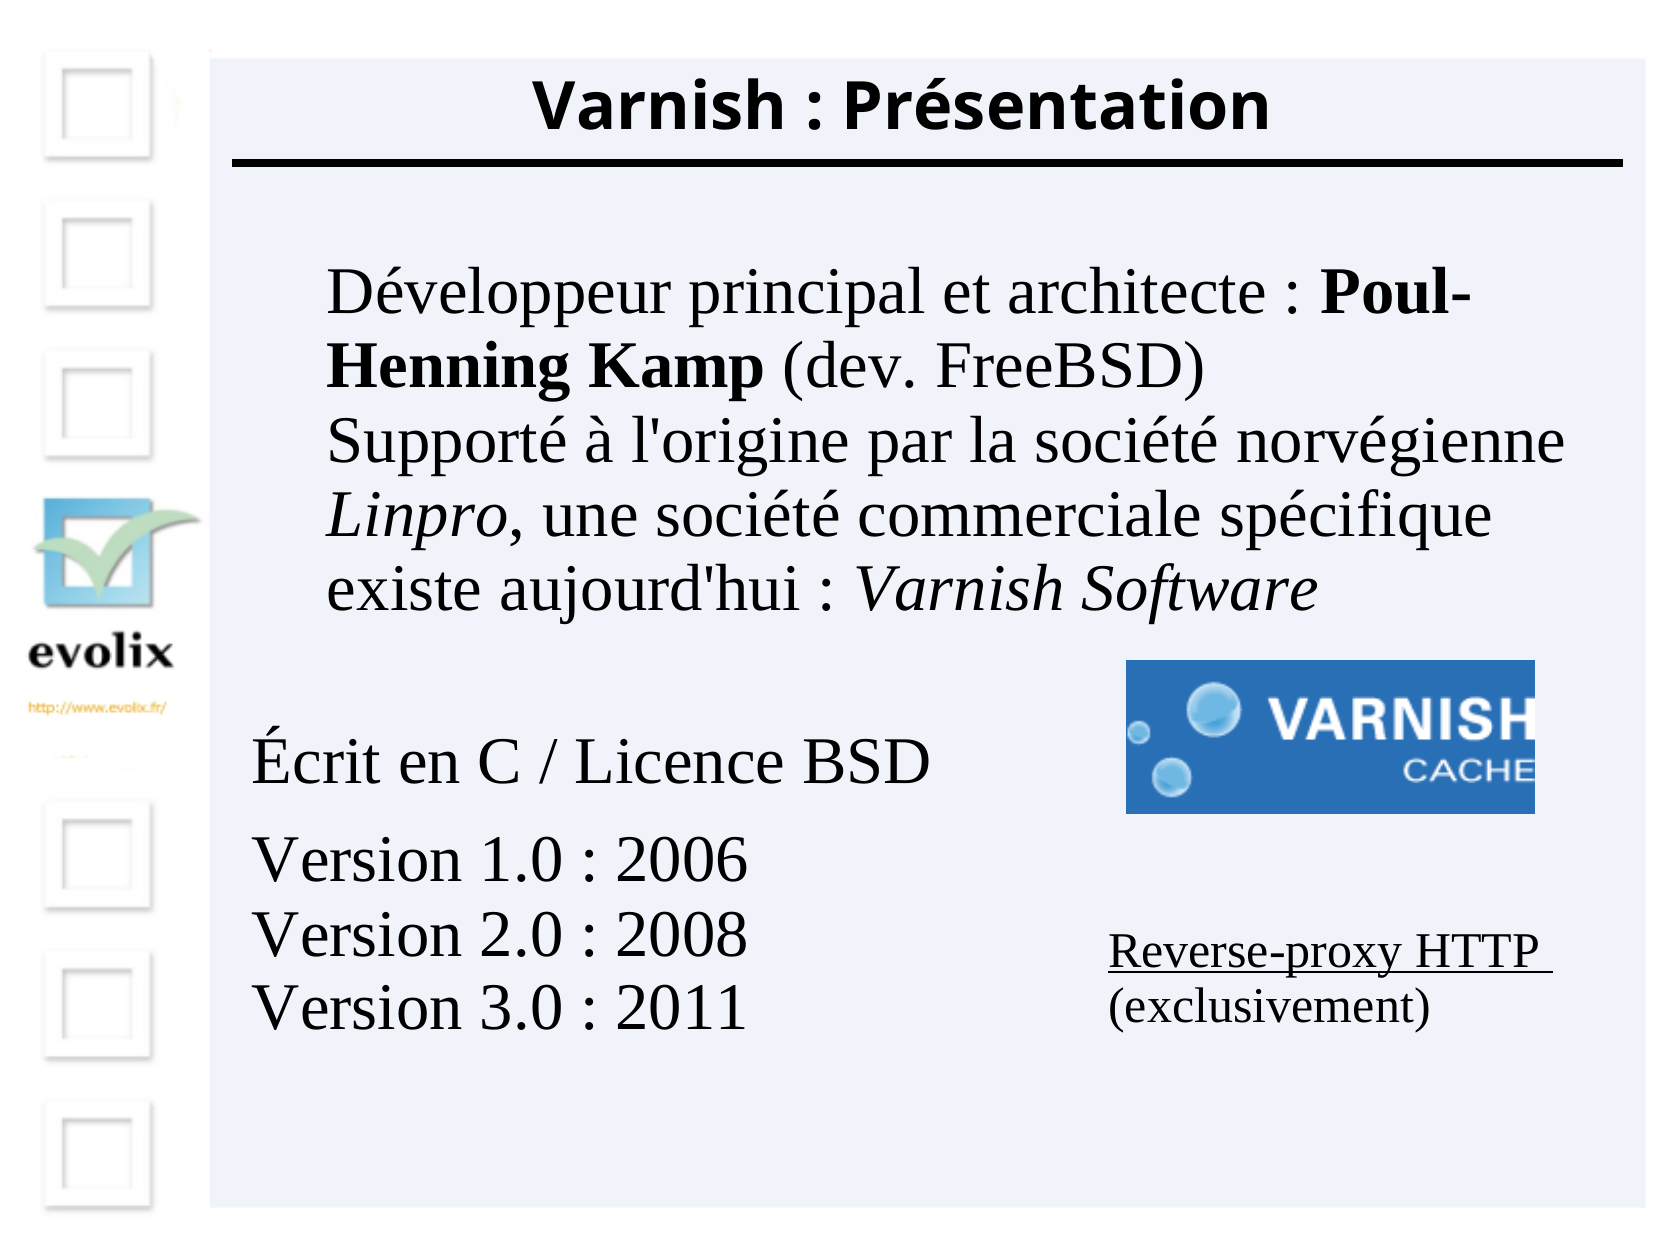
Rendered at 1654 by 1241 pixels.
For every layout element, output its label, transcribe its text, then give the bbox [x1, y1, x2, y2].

text_box Reverse-proxy HTTP (exclusivement) [1108, 923, 1553, 1045]
title Varnish : Présentation [415, 0, 1391, 209]
subtitle Développeur principal et architecte : Poul-Henning Kamp (dev. FreeBSD) Supporté à l'origine par la société norvégienne Linpro, une société commerciale spécifique existe aujourd'hui : Varnish Software Écrit en C / Licence BSD Version 1.0 : 2006 Version 2.0 : 2008 Version 3.0 : 2011 [251, 210, 1638, 1183]
picture [0, 49, 1654, 1218]
